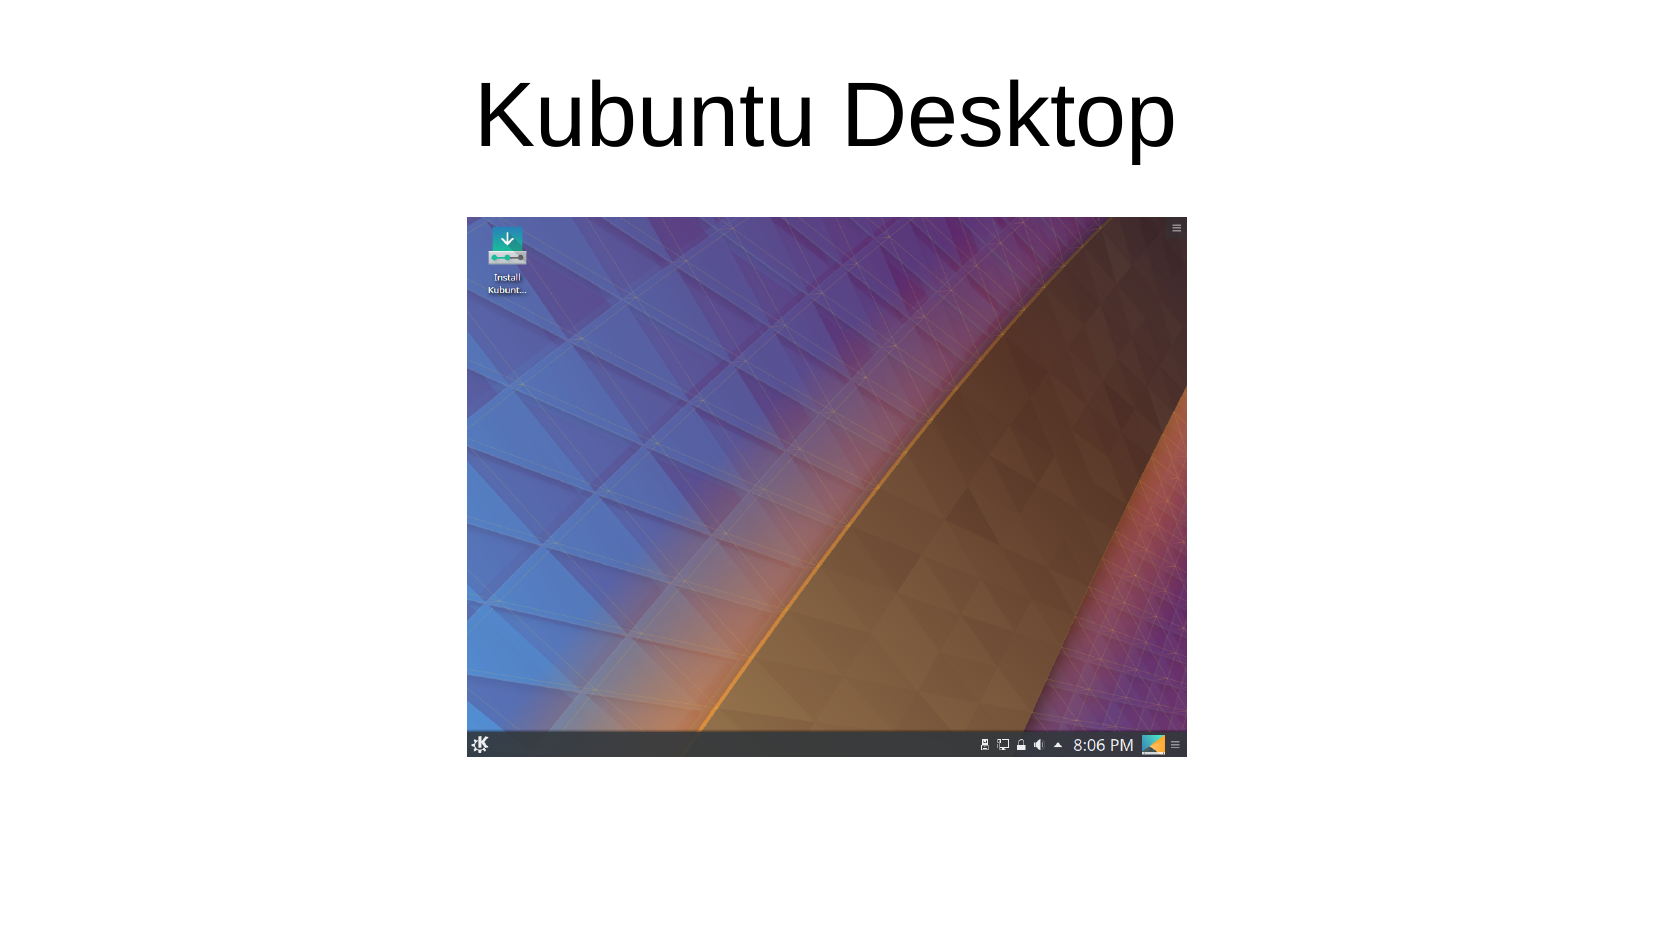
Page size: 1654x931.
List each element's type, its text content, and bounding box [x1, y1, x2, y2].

title Kubuntu Desktop [82, 37, 1571, 193]
picture [467, 217, 1187, 758]
